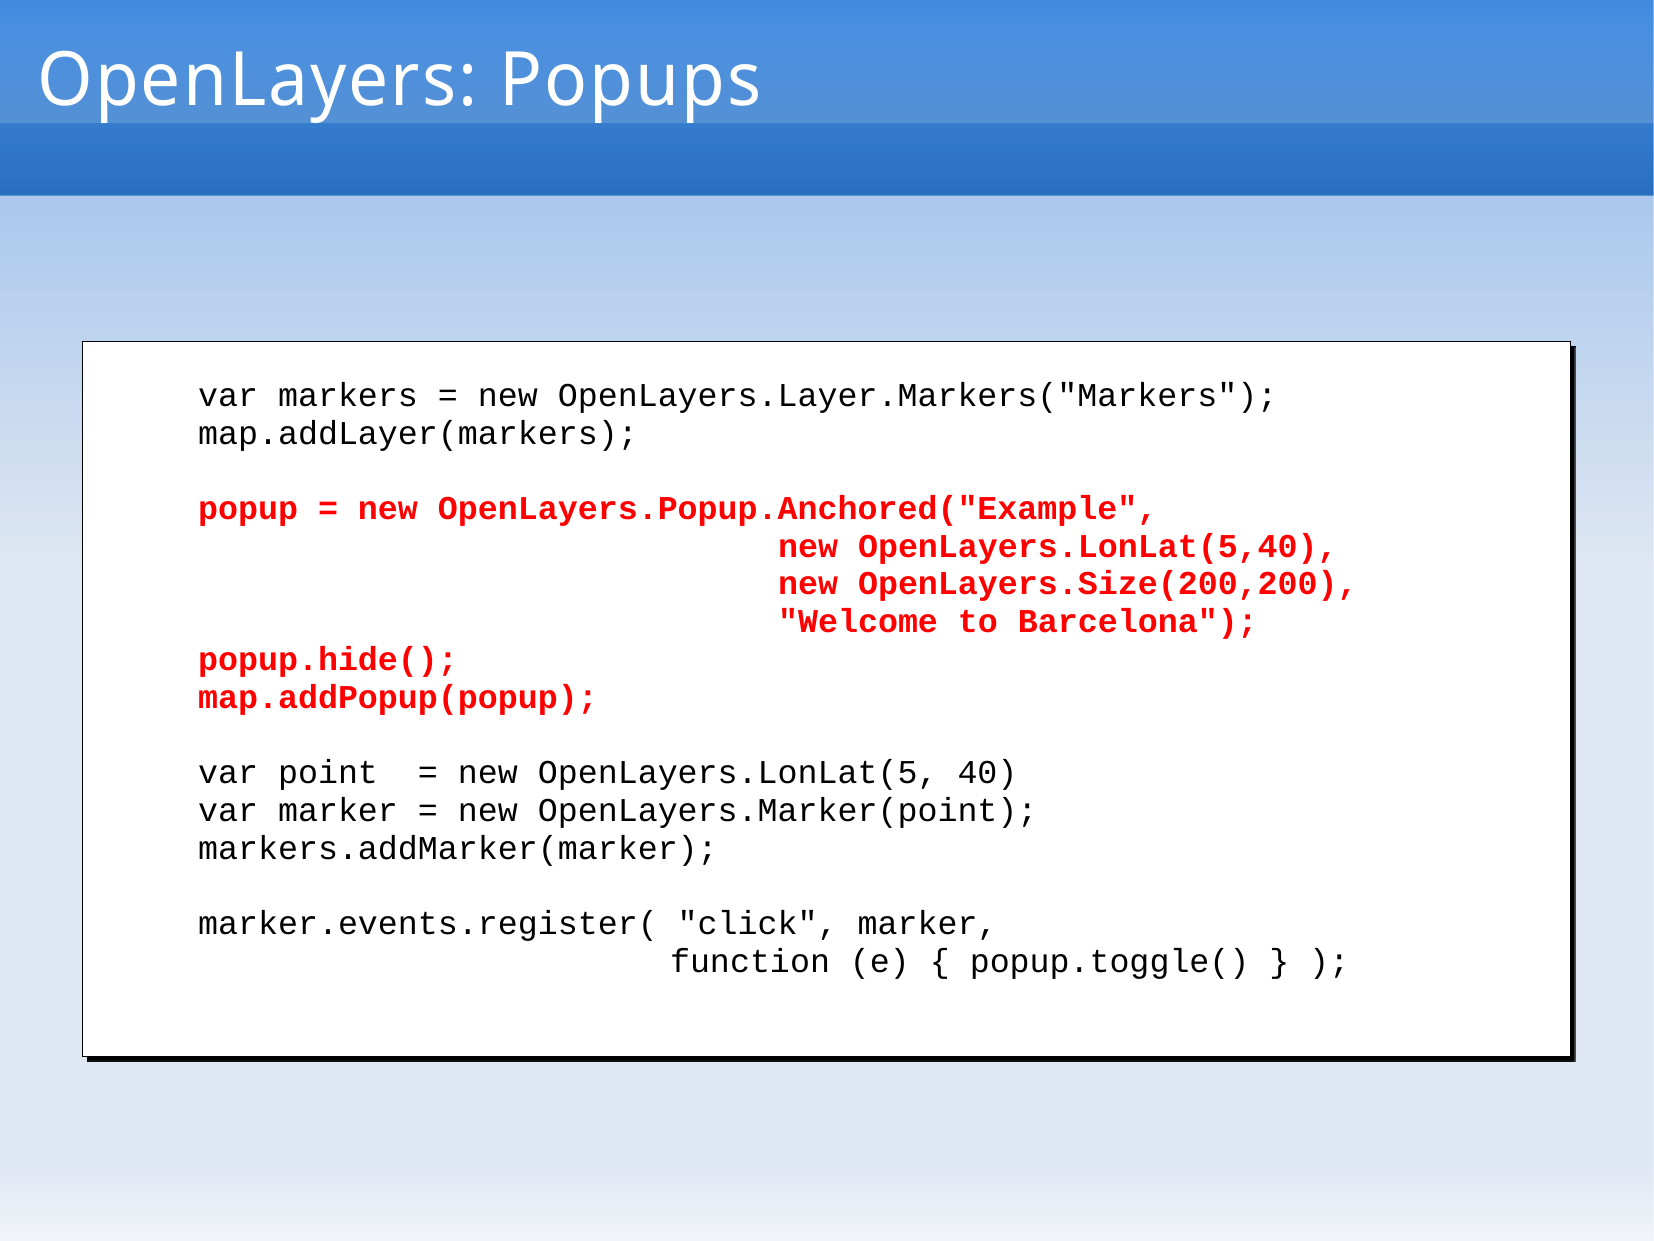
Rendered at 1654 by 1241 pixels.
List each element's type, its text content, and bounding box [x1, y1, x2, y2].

title OpenLayers: Popups [37, 2, 1463, 151]
subtitle var markers = new OpenLayers.Layer.Markers("Markers"); map.addLayer(markers); popup = new OpenLayers.Popup.Anchored("Example", new OpenLayers.LonLat(5,40), new OpenLayers.Size(200,200), "Welcome to Barcelona"); popup.hide(); map.addPopup(popup); var point = new OpenLayers.LonLat(5, 40) var marker = new OpenLayers.Marker(point); markers.addMarker(marker); marker.events.register( "click", marker, function (e) { popup.toggle() } ); [82, 341, 1571, 1057]
picture [0, 0, 1654, 1241]
